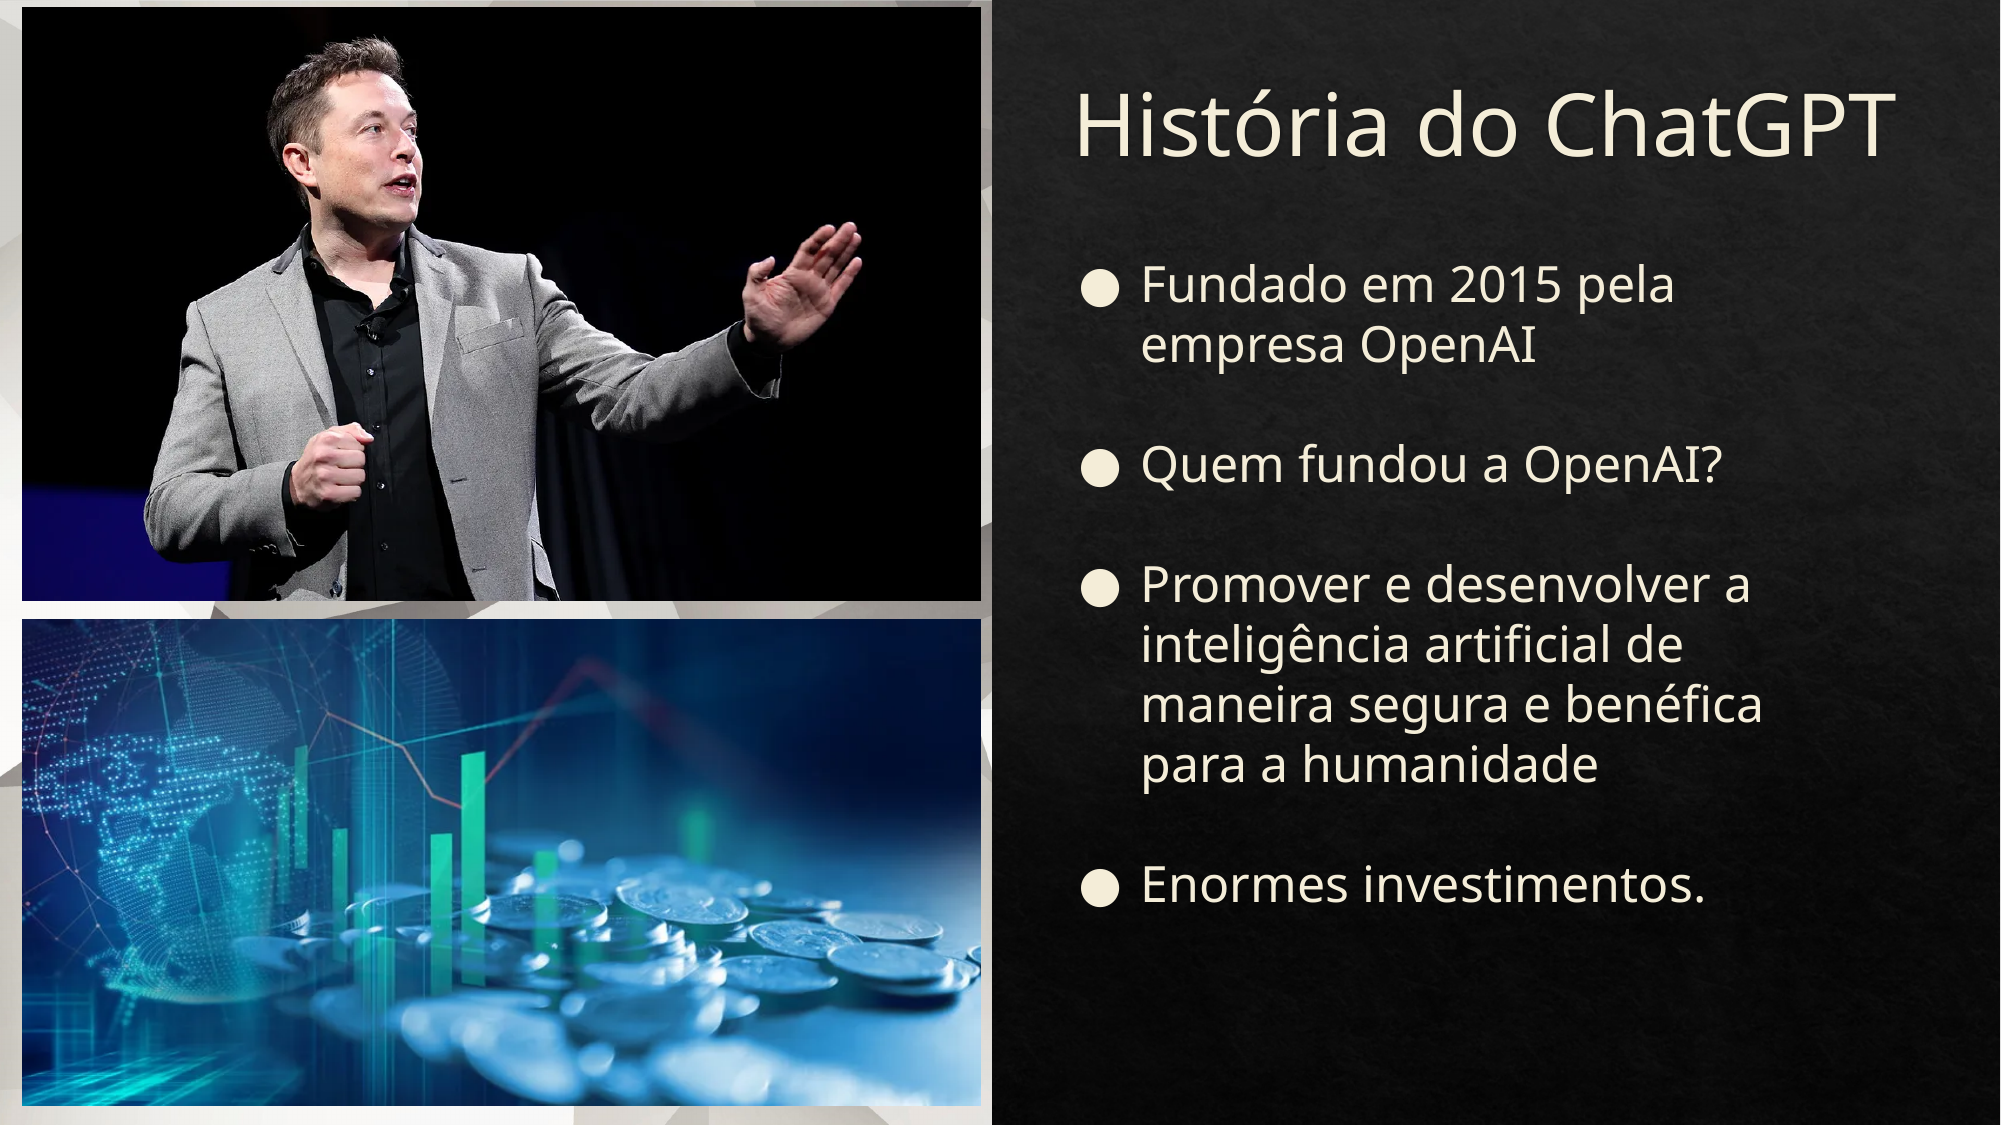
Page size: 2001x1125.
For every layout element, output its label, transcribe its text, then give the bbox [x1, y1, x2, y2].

title História do ChatGPT [1057, 70, 1921, 183]
picture [0, 0, 2001, 1125]
text_box Fundado em 2015 pela empresa OpenAI Quem fundou a OpenAI? Promover e desenvolver a inteligência artificial de maneira segura e benéfica para a humanidade Enormes investimentos. [1050, 237, 1895, 928]
